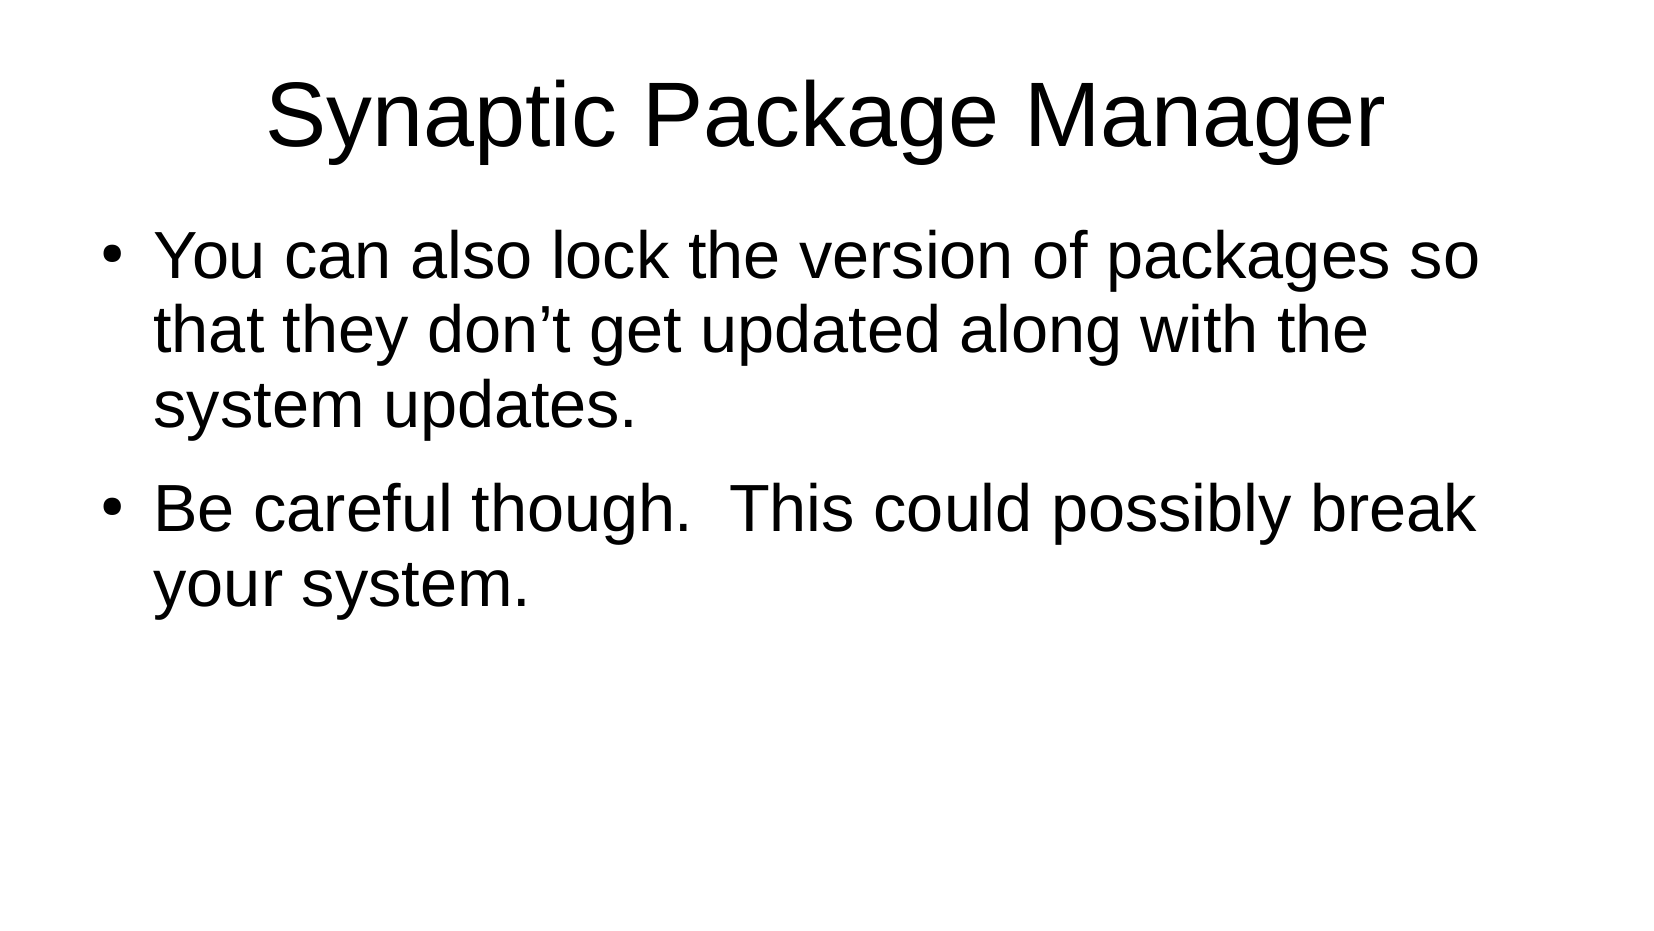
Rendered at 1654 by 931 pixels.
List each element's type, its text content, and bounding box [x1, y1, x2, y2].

list You can also lock the version of packages so that they don’t get updated along with the system updates. Be careful though. This could possibly break your system. [82, 217, 1571, 758]
title Synaptic Package Manager [82, 37, 1571, 193]
